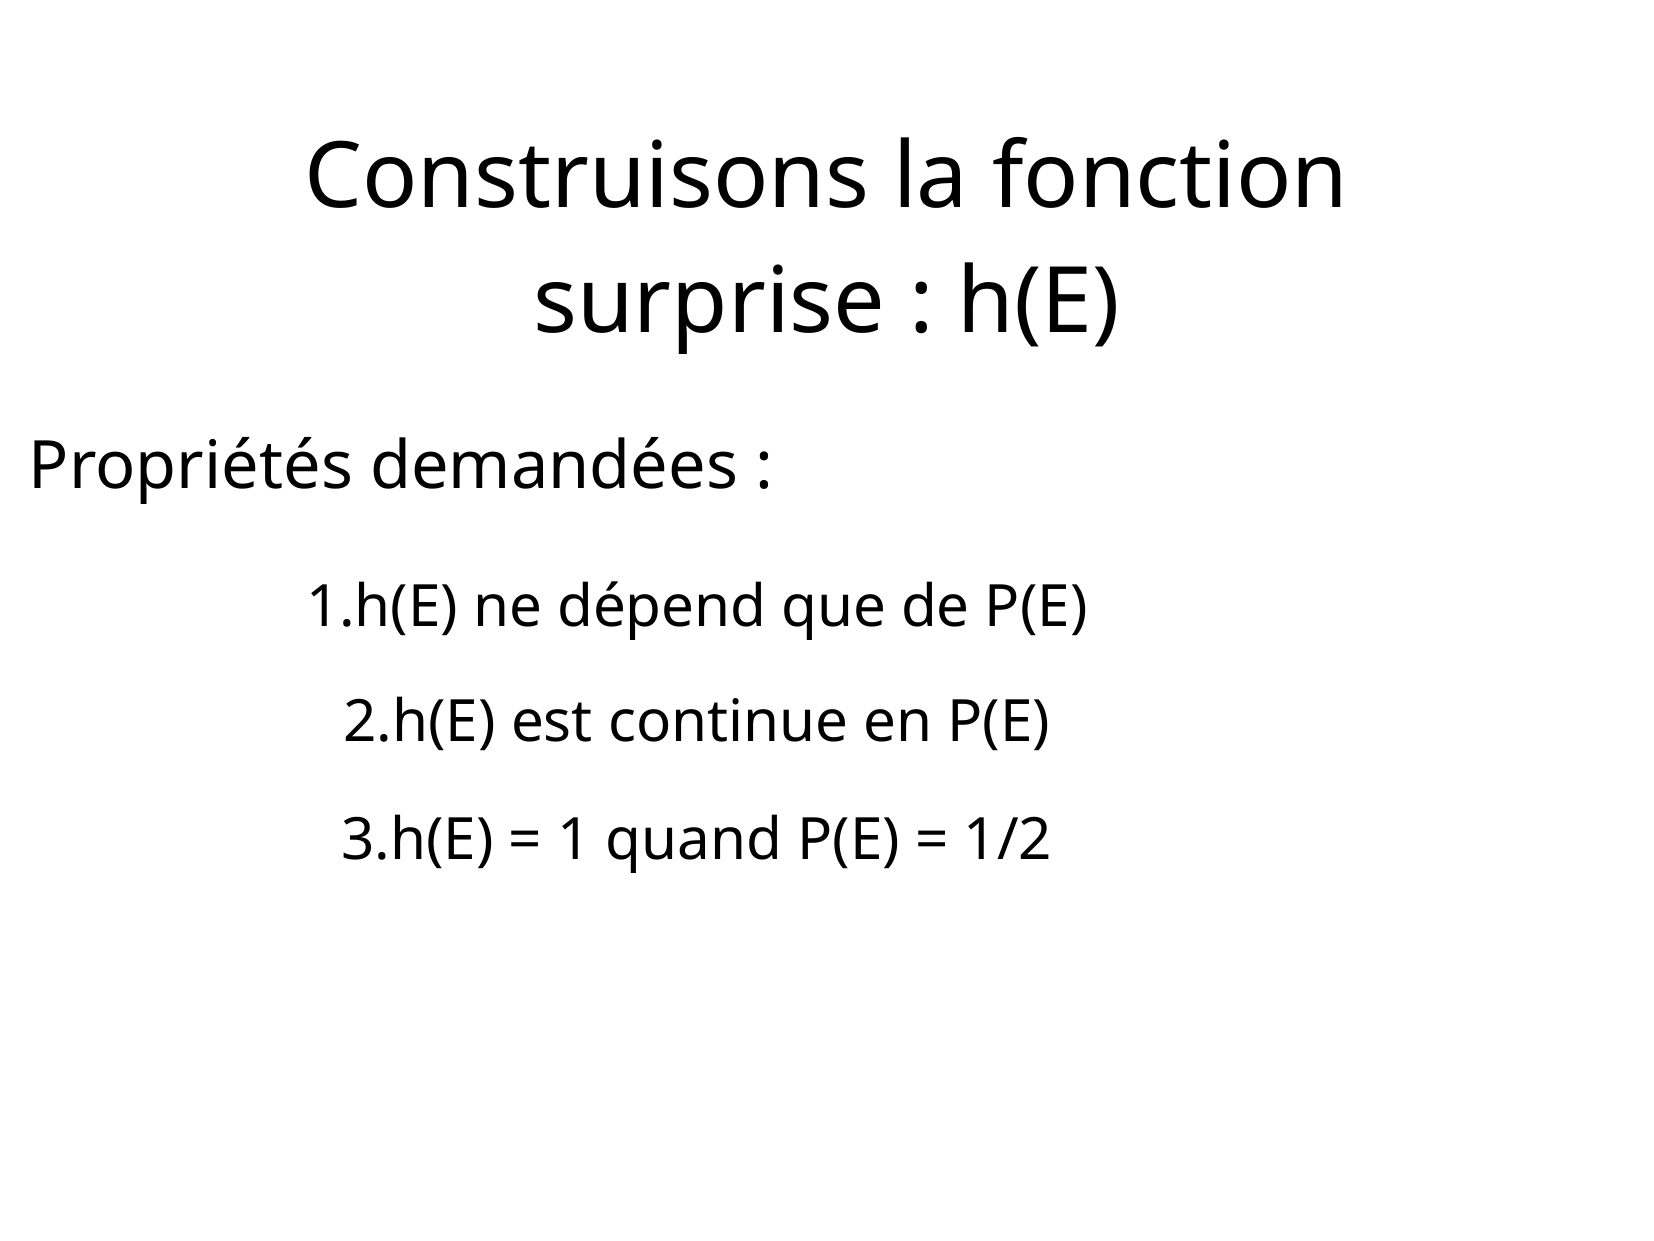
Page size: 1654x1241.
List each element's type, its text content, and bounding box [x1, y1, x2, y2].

title 2.h(E) est continue en P(E) [0, 626, 1442, 744]
title Construisons la fonction surprise : h(E) [82, 106, 1572, 363]
title 3.h(E) = 1 quand P(E) = 1/2 [0, 744, 1442, 930]
title 1.h(E) ne dépend que de P(E) [0, 511, 1442, 626]
title Propriétés demandées : [0, 369, 1146, 511]
